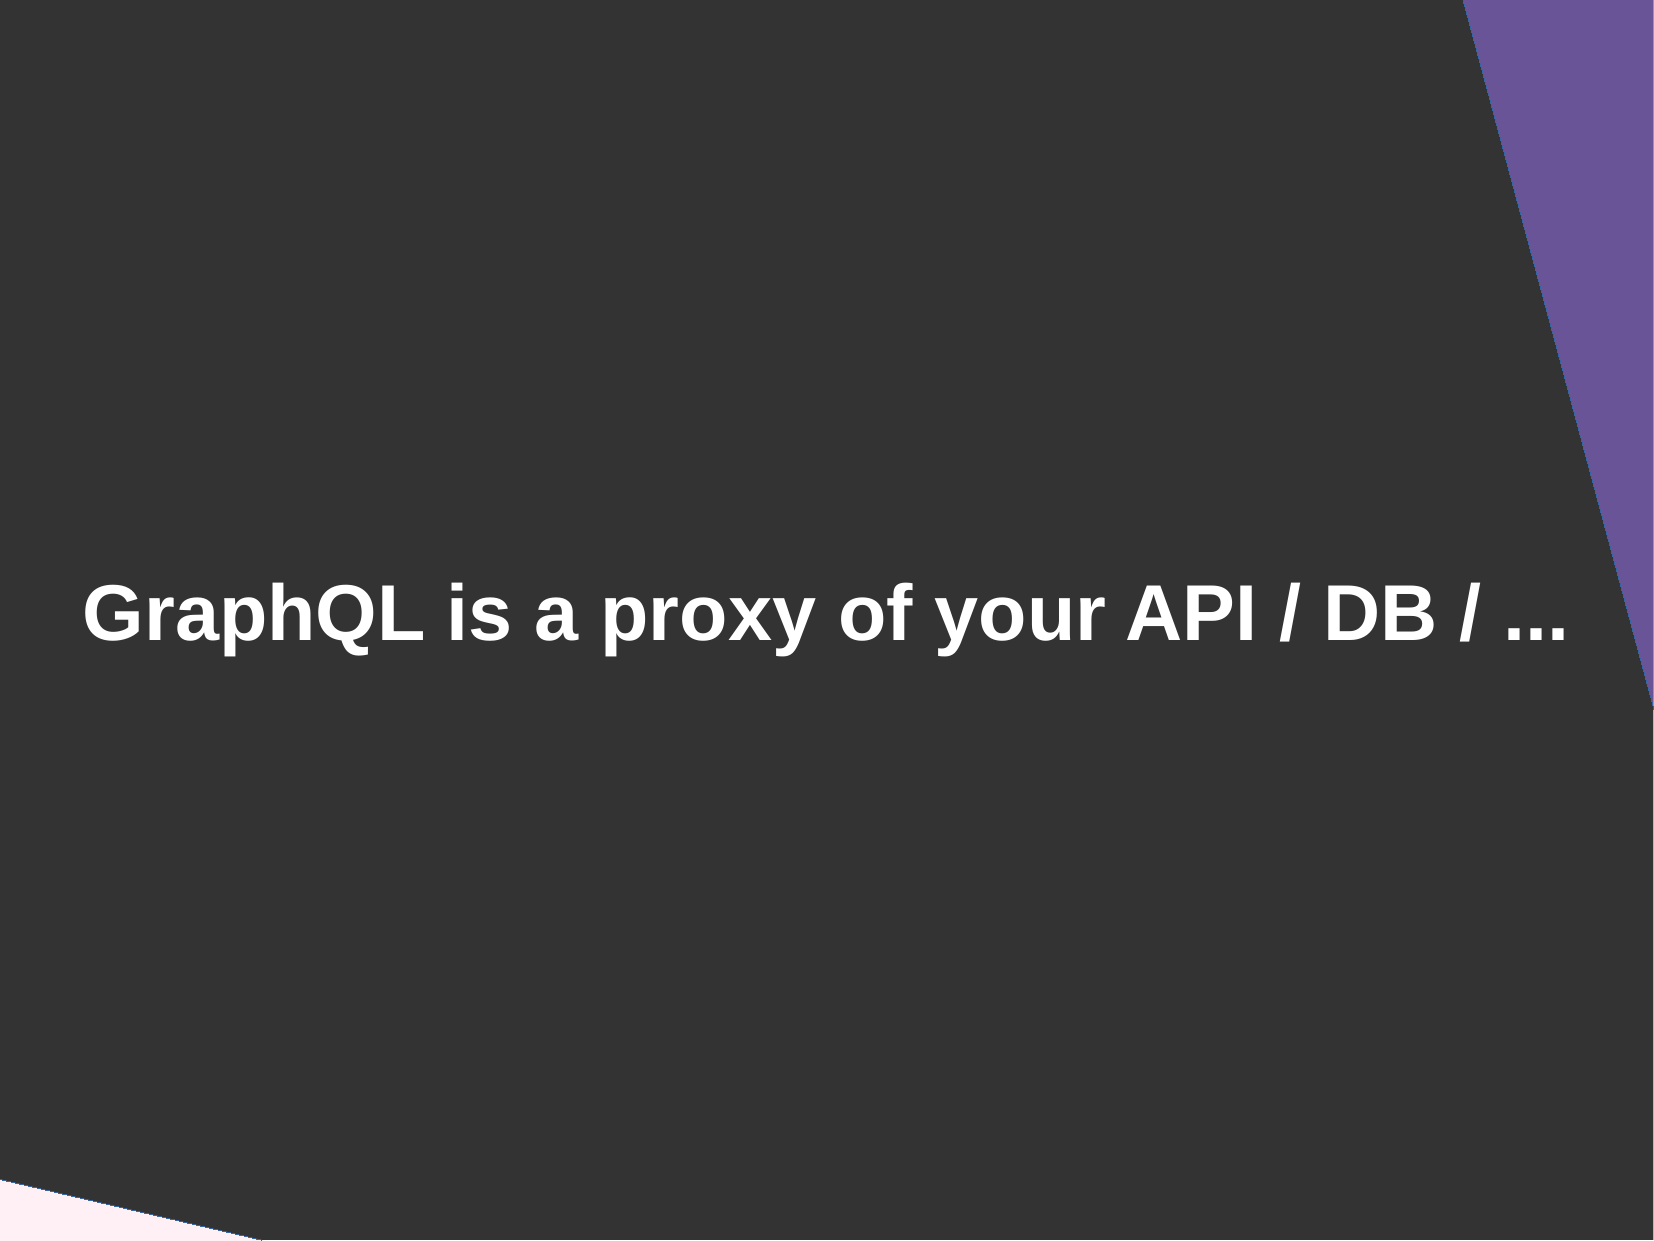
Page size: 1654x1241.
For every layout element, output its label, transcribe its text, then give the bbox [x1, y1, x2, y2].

title GraphQL is a proxy of your API / DB / ... [31, 568, 1622, 672]
text_box [0, 1179, 266, 1241]
text_box [1463, 0, 1654, 710]
